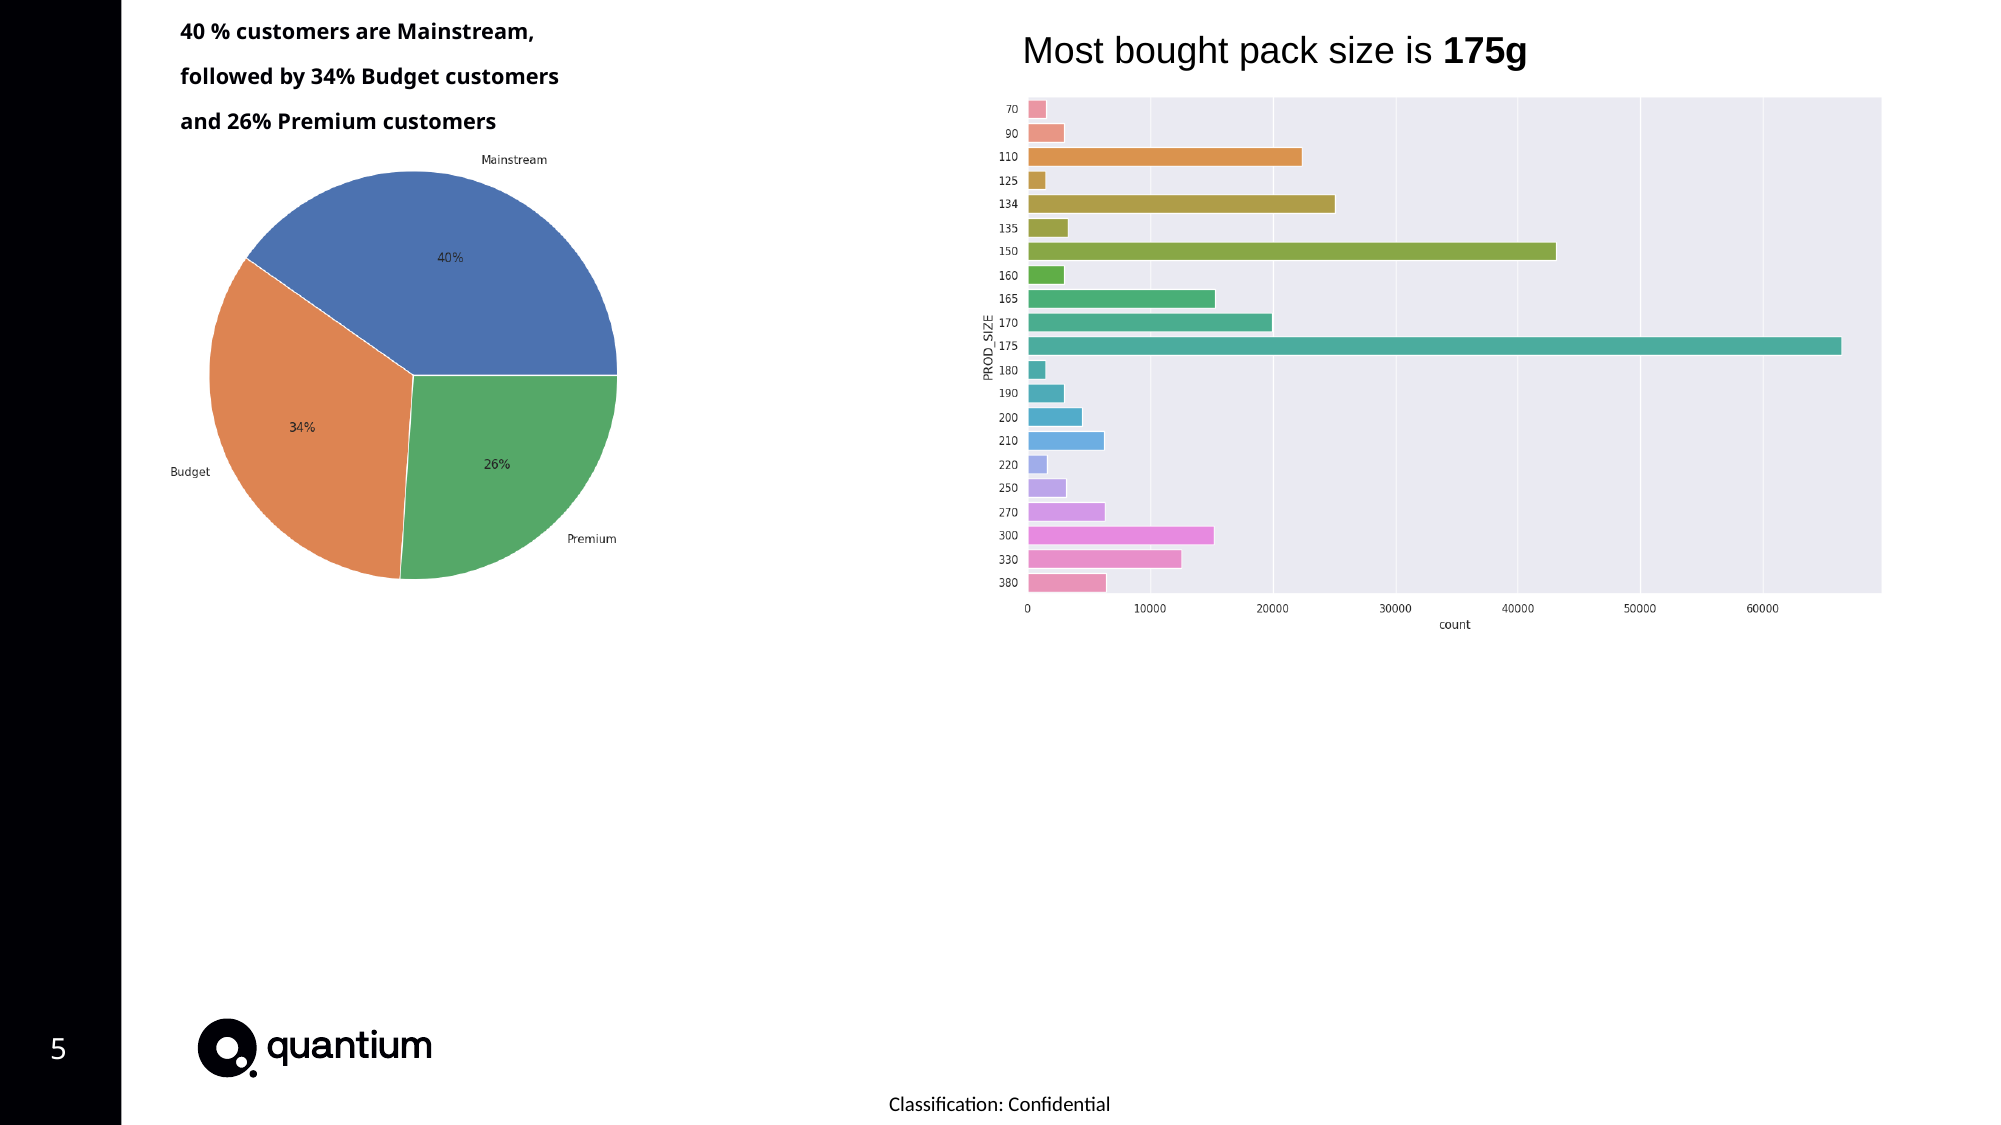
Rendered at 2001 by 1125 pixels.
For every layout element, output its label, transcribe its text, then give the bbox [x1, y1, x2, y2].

list 40 % customers are Mainstream, followed by 34% Budget customers and 26% Premium customers [109, 0, 601, 263]
text_box Most bought pack size is 175g [1007, 21, 1766, 79]
picture [975, 90, 1888, 638]
picture [150, 112, 676, 638]
